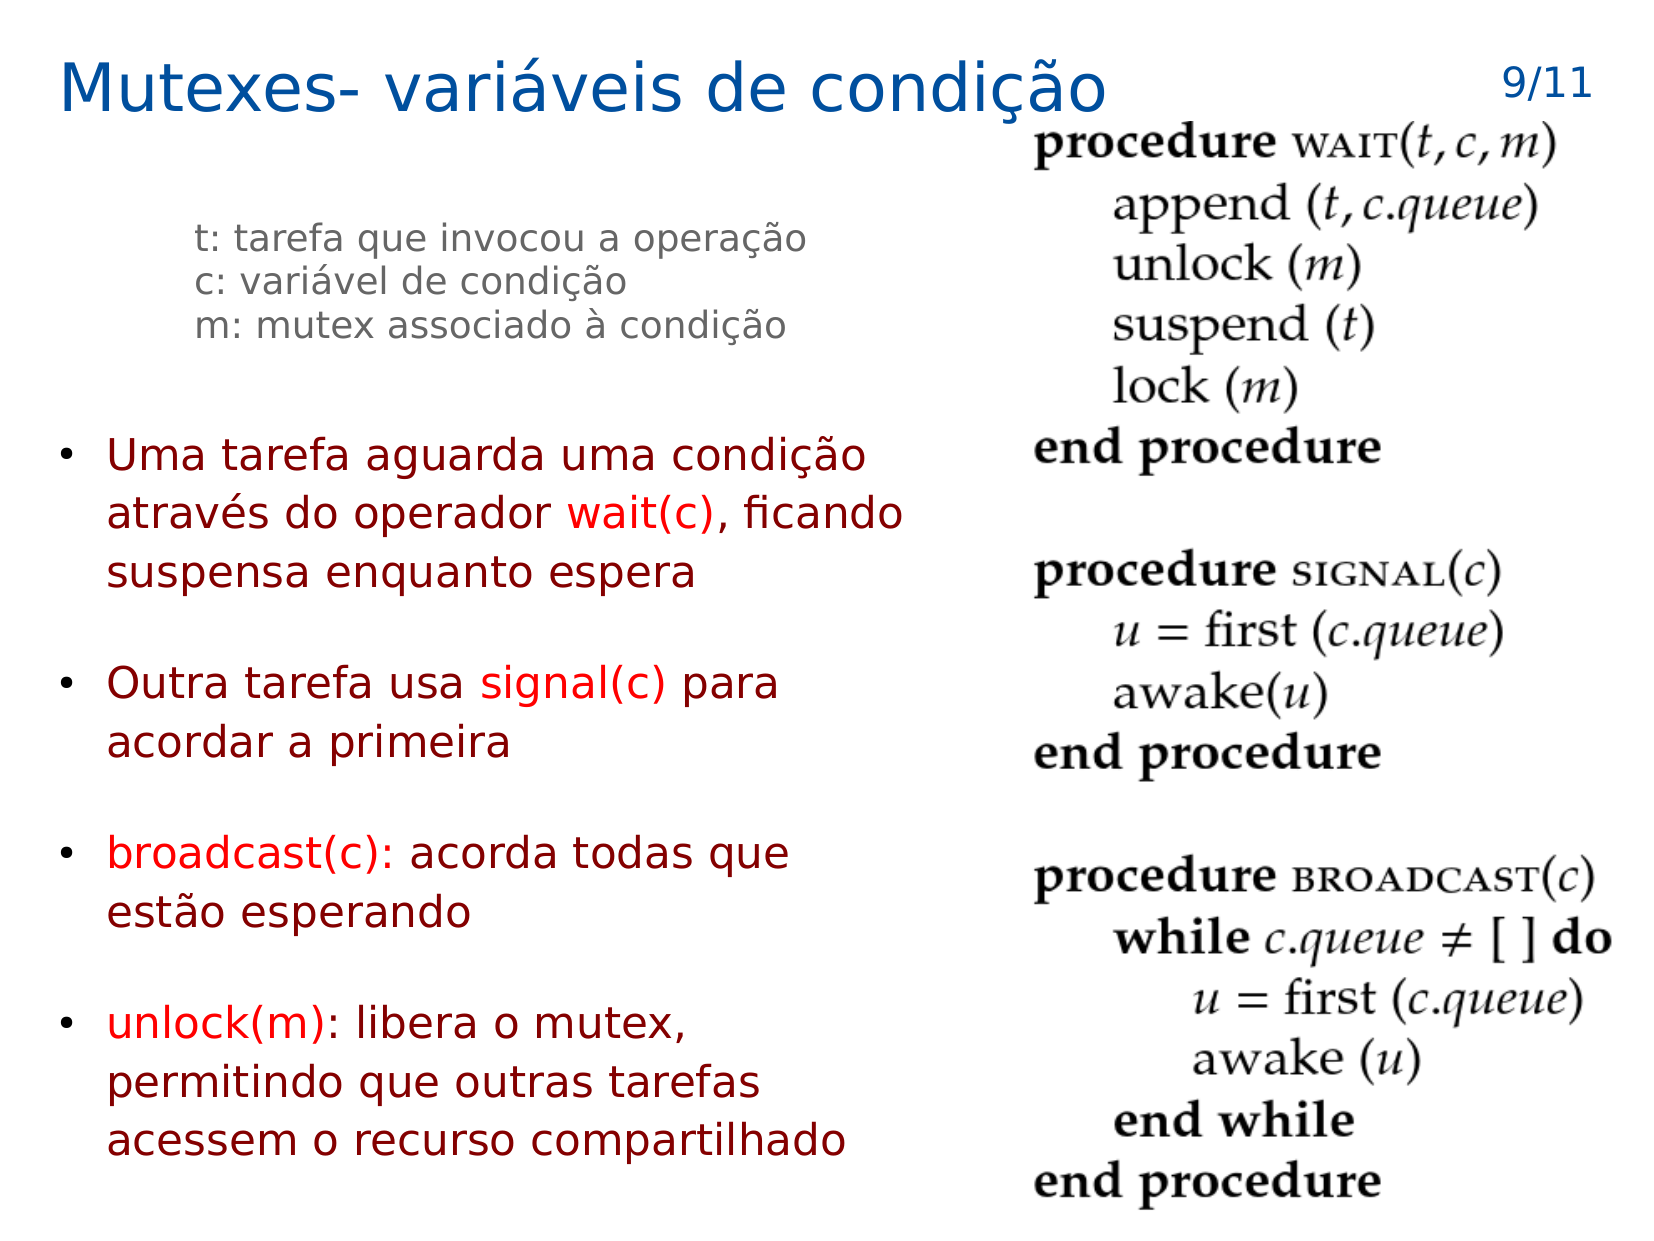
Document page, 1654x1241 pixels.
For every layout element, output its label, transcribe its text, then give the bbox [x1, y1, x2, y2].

title Mutexes- variáveis de condição [59, 29, 1625, 148]
text_box t: tarefa que invocou a operação c: variável de condição m: mutex associado à condição [179, 209, 902, 355]
list Uma tarefa aguarda uma condição através do operador wait(c), ficando suspensa enquanto espera Outra tarefa usa signal(c) para acordar a primeira broadcast(c): acorda todas que estão esperando unlock(m): libera o mutex, permitindo que outras tarefas acessem o recurso compartilhado [59, 422, 910, 1211]
picture [1013, 148, 1625, 1218]
